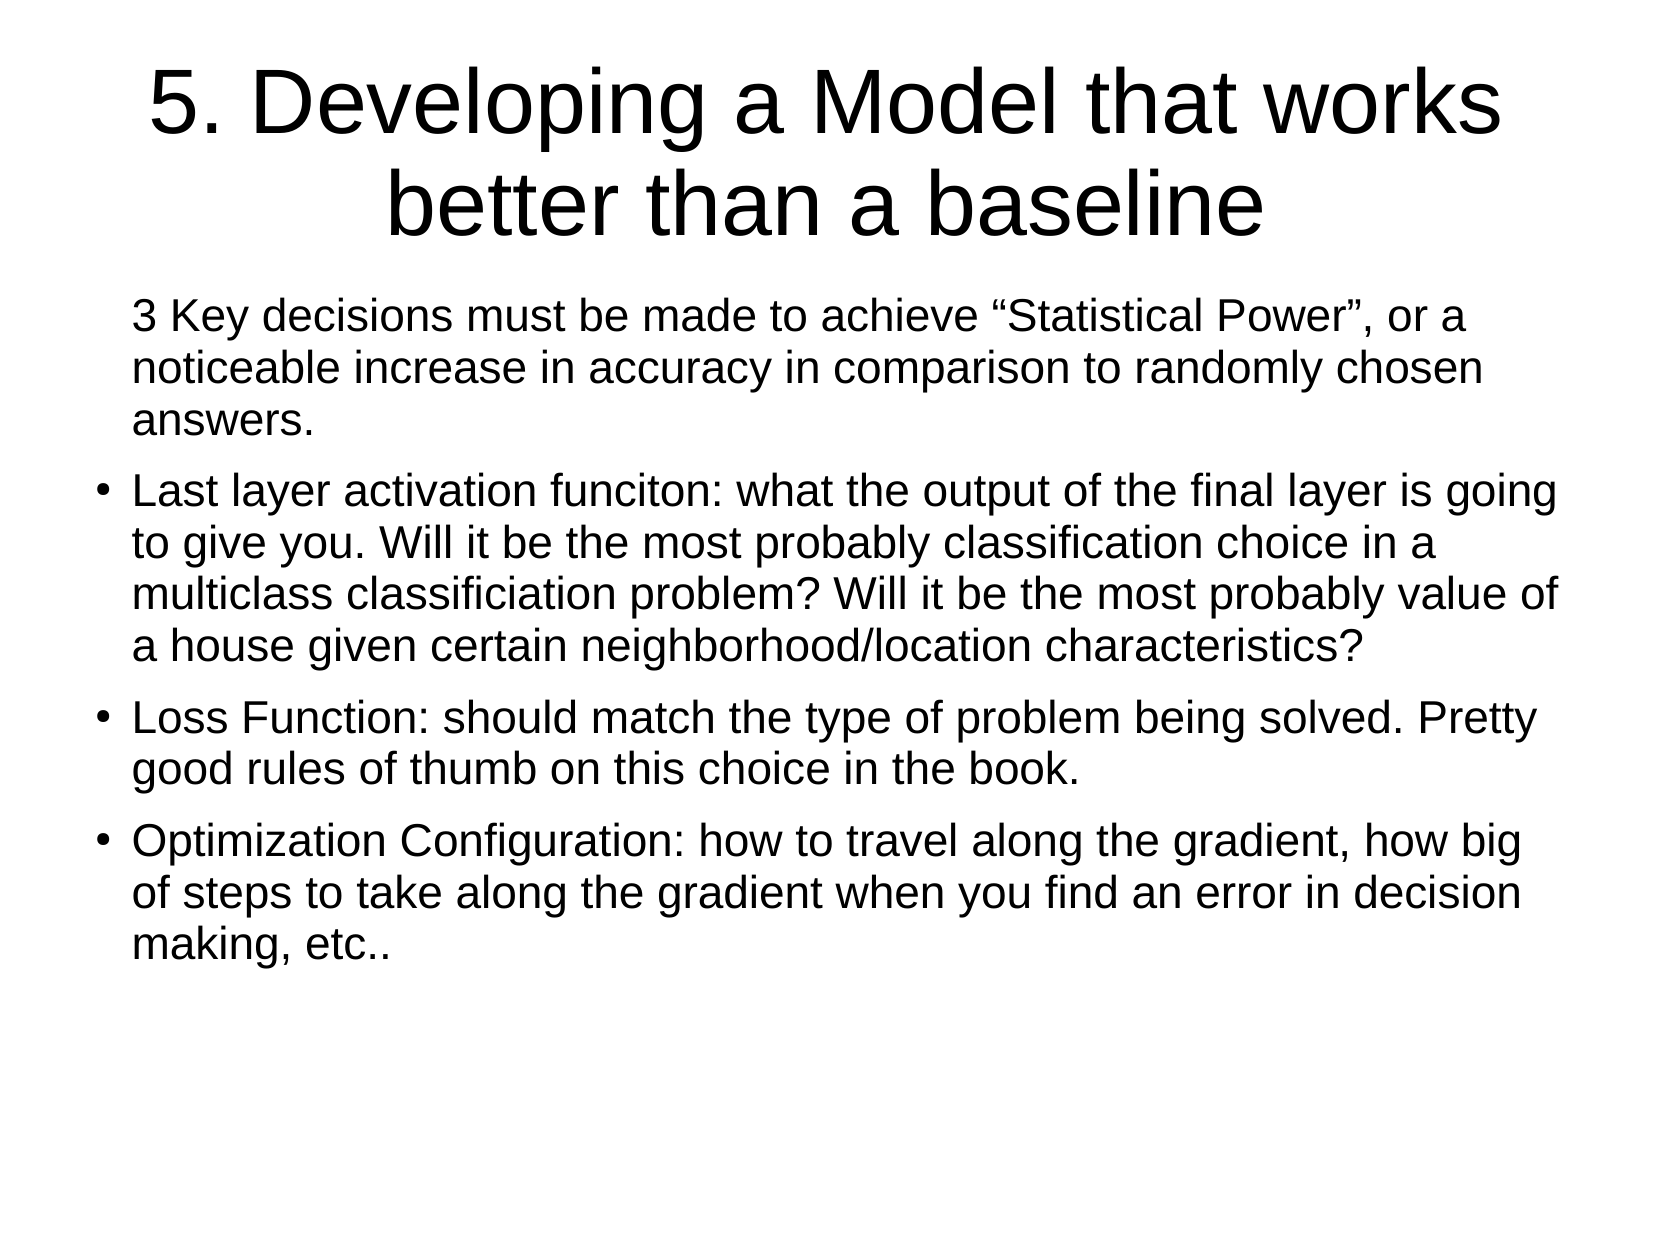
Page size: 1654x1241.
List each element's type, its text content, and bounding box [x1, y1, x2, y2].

list 3 Key decisions must be made to achieve “Statistical Power”, or a noticeable increase in accuracy in comparison to randomly chosen answers. Last layer activation funciton: what the output of the final layer is going to give you. Will it be the most probably classification choice in a multiclass classificiation problem? Will it be the most probably value of a house given certain neighborhood/location characteristics? Loss Function: should match the type of problem being solved. Pretty good rules of thumb on this choice in the book. Optimization Configuration: how to travel along the gradient, how big of steps to take along the gradient when you find an error in decision making, etc.. [82, 290, 1571, 1010]
title 5. Developing a Model that works better than a baseline [82, 49, 1571, 257]
